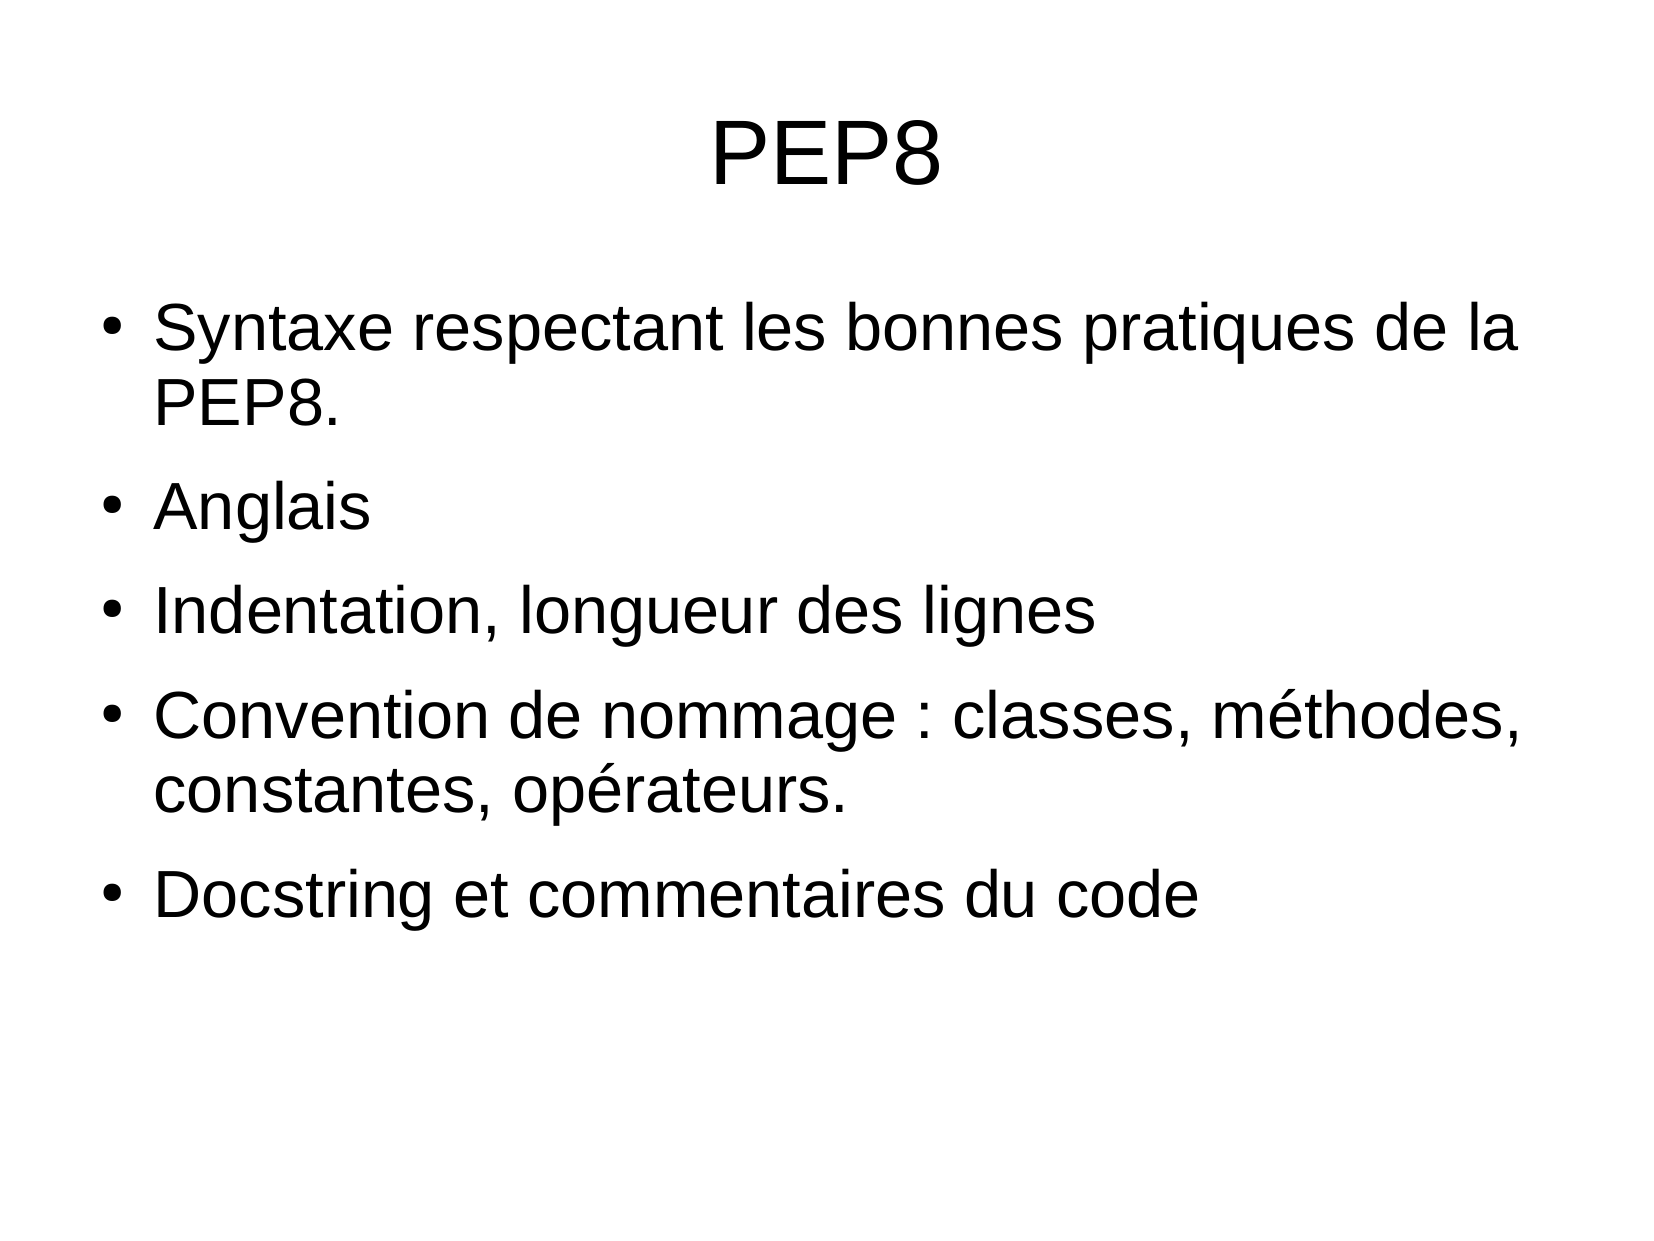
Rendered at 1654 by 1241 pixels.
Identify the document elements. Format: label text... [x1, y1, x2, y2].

title PEP8 [82, 49, 1571, 257]
list Syntaxe respectant les bonnes pratiques de la PEP8. Anglais Indentation, longueur des lignes Convention de nommage : classes, méthodes, constantes, opérateurs. Docstring et commentaires du code [82, 290, 1571, 1010]
